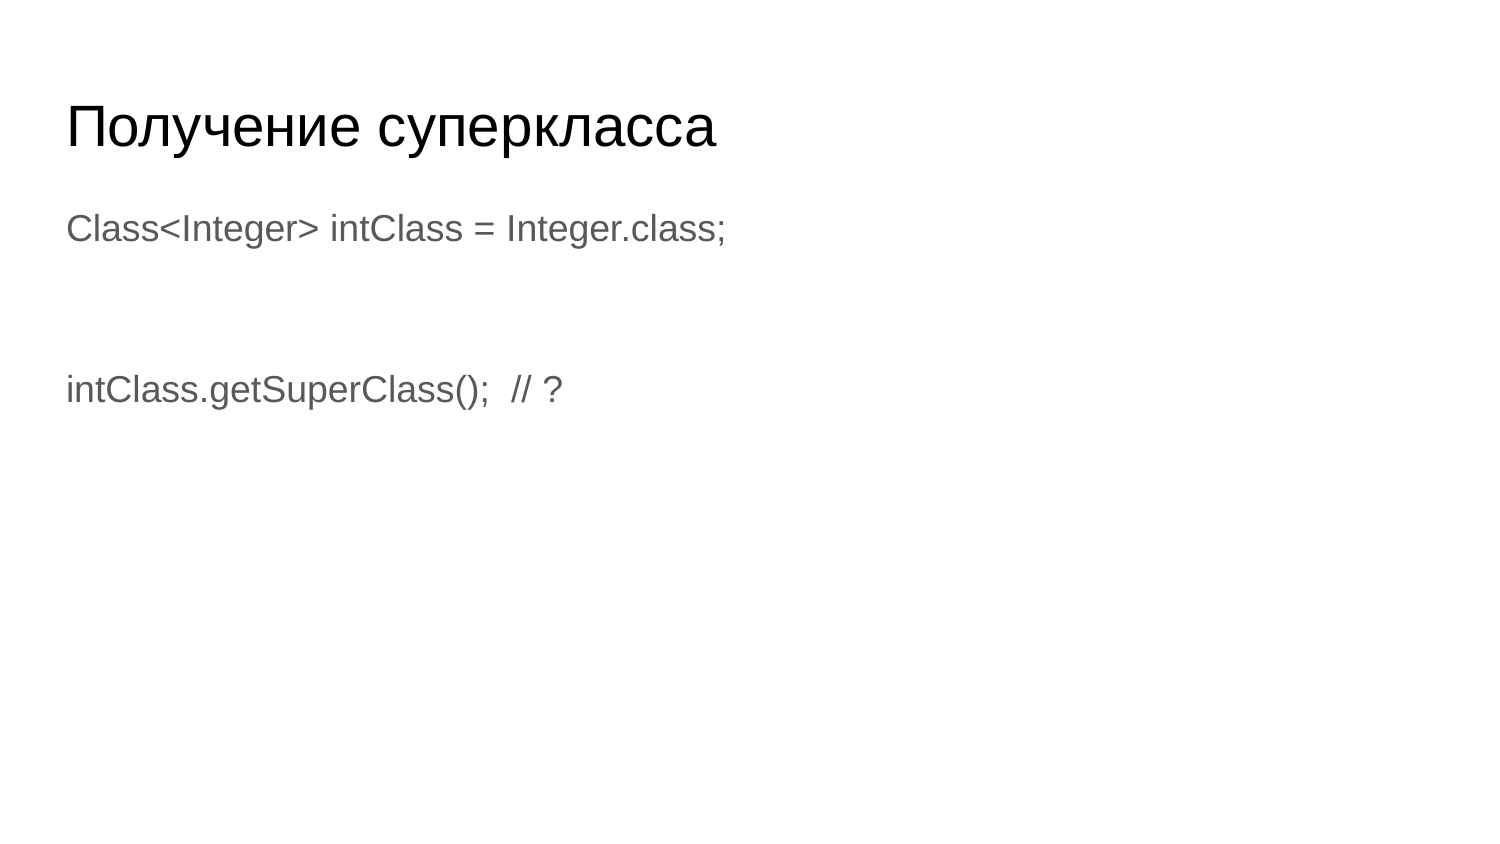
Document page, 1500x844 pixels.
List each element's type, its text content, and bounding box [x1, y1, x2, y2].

title Получение суперкласса [51, 72, 1449, 167]
list Class<Integer> intClass = Integer.class; intClass.getSuperClass(); // ? [51, 189, 1228, 750]
